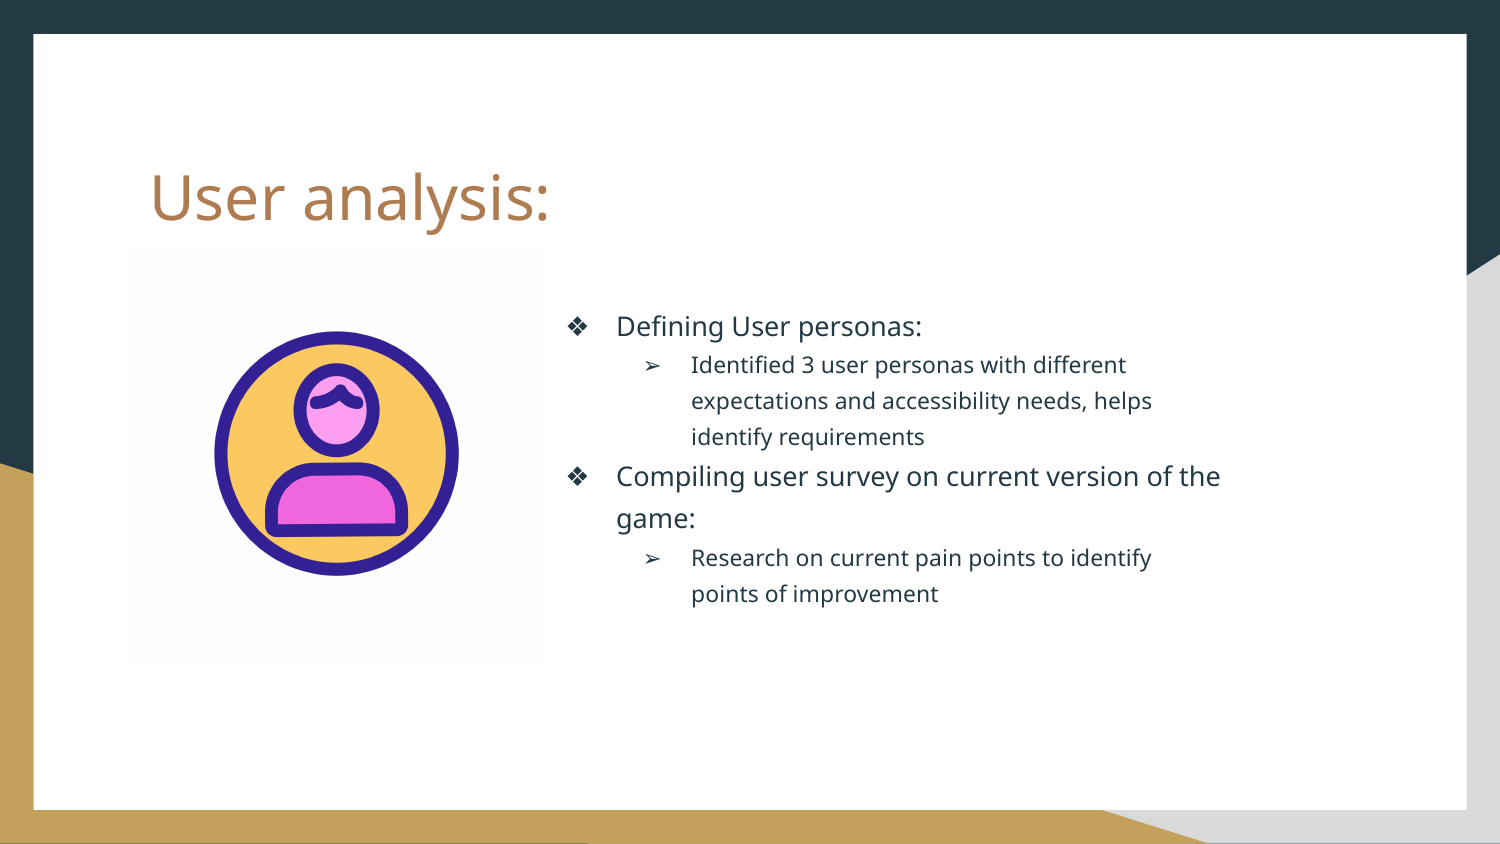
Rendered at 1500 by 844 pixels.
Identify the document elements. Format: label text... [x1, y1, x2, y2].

list Defining User personas: Identified 3 user personas with different expectations and accessibility needs, helps identify requirements Compiling user survey on current version of the game: Research on current pain points to identify points of improvement [526, 287, 1239, 690]
title User analysis: [134, 138, 1366, 296]
picture [127, 244, 546, 663]
